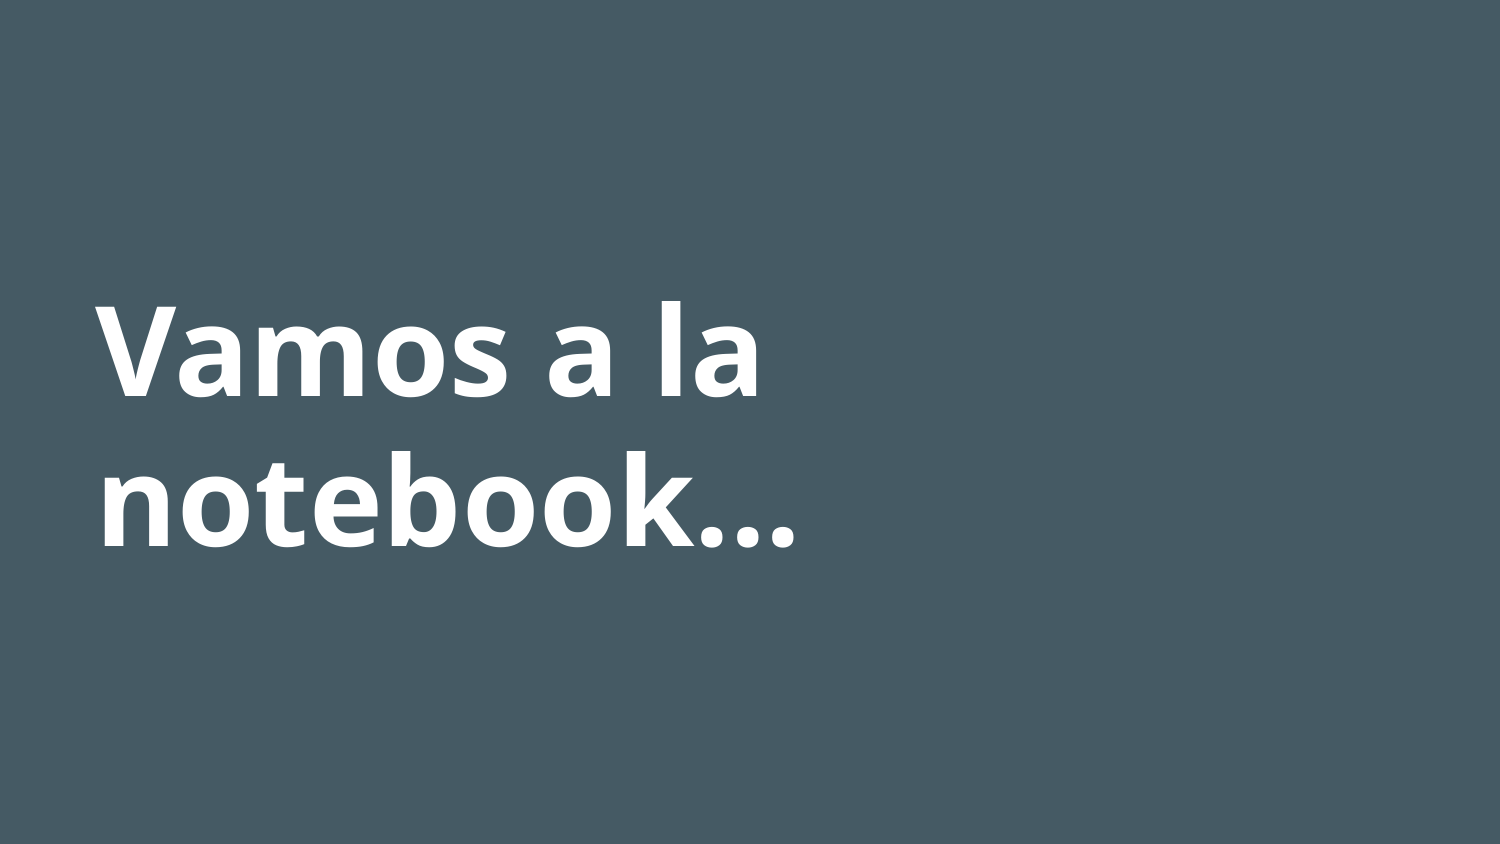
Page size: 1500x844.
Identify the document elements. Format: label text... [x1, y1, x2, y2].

title Vamos a la notebook... [80, 86, 1003, 758]
